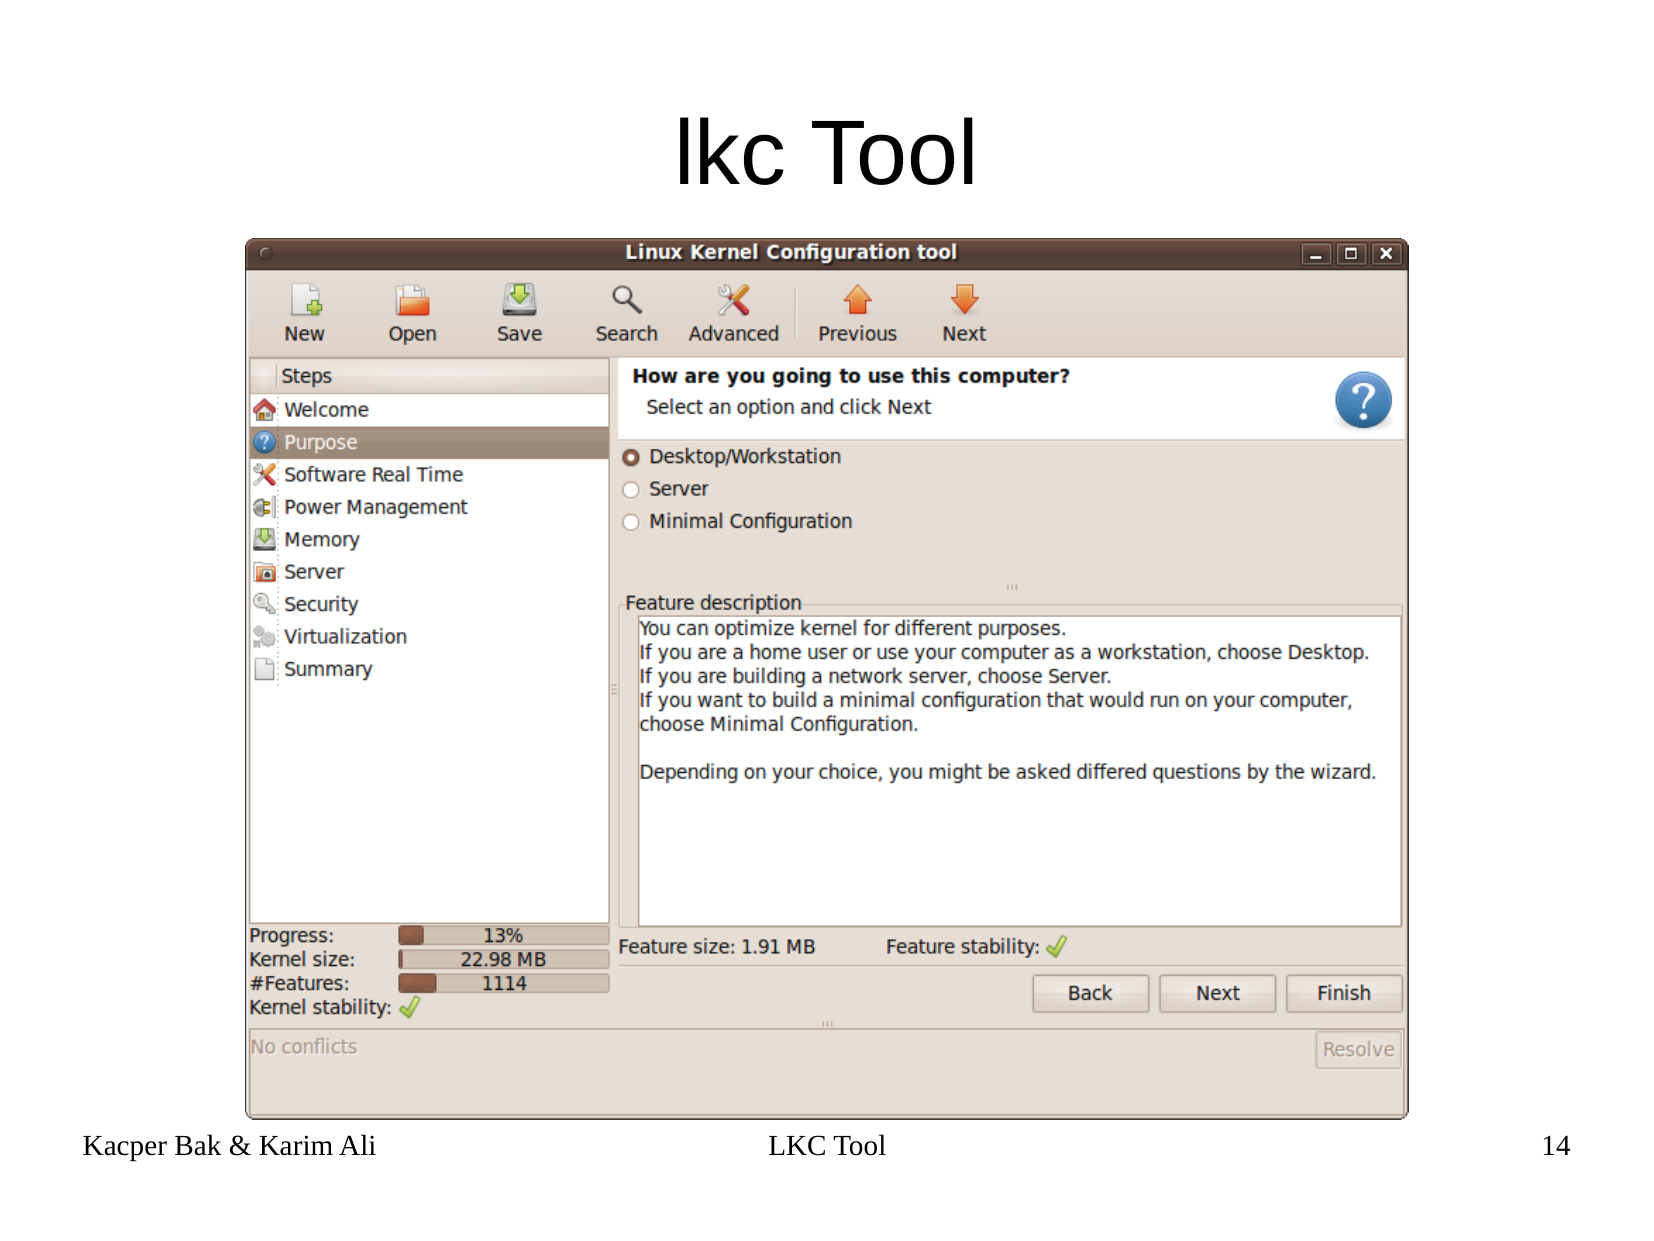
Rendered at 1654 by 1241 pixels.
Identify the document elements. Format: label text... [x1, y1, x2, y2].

picture [245, 238, 1409, 1120]
title lkc Tool [82, 49, 1571, 257]
